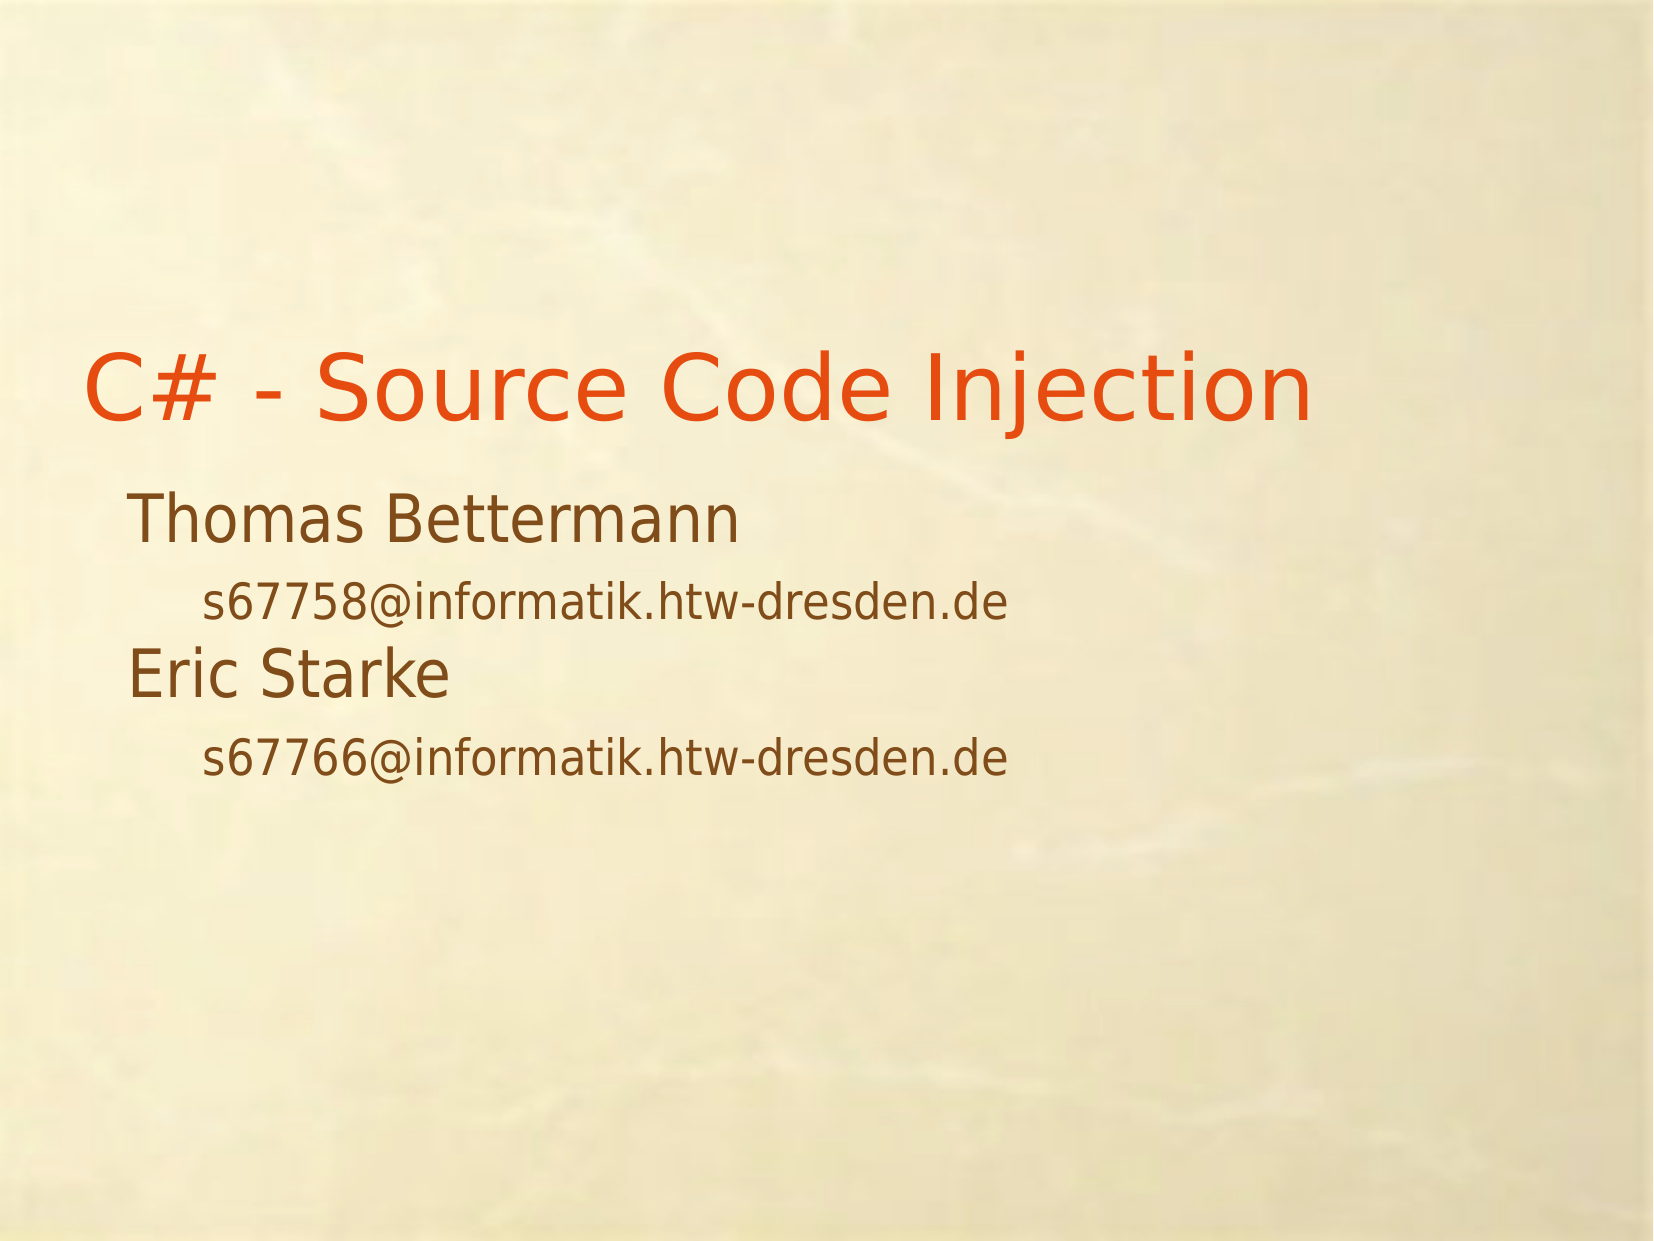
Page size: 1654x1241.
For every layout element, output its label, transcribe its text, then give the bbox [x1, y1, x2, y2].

subtitle Thomas Bettermann s67758@informatik.htw-dresden.de Eric Starke s67766@informatik.htw-dresden.de [127, 480, 1546, 792]
title C# - Source Code Injection [82, 285, 1571, 493]
picture [0, 0, 1654, 1241]
